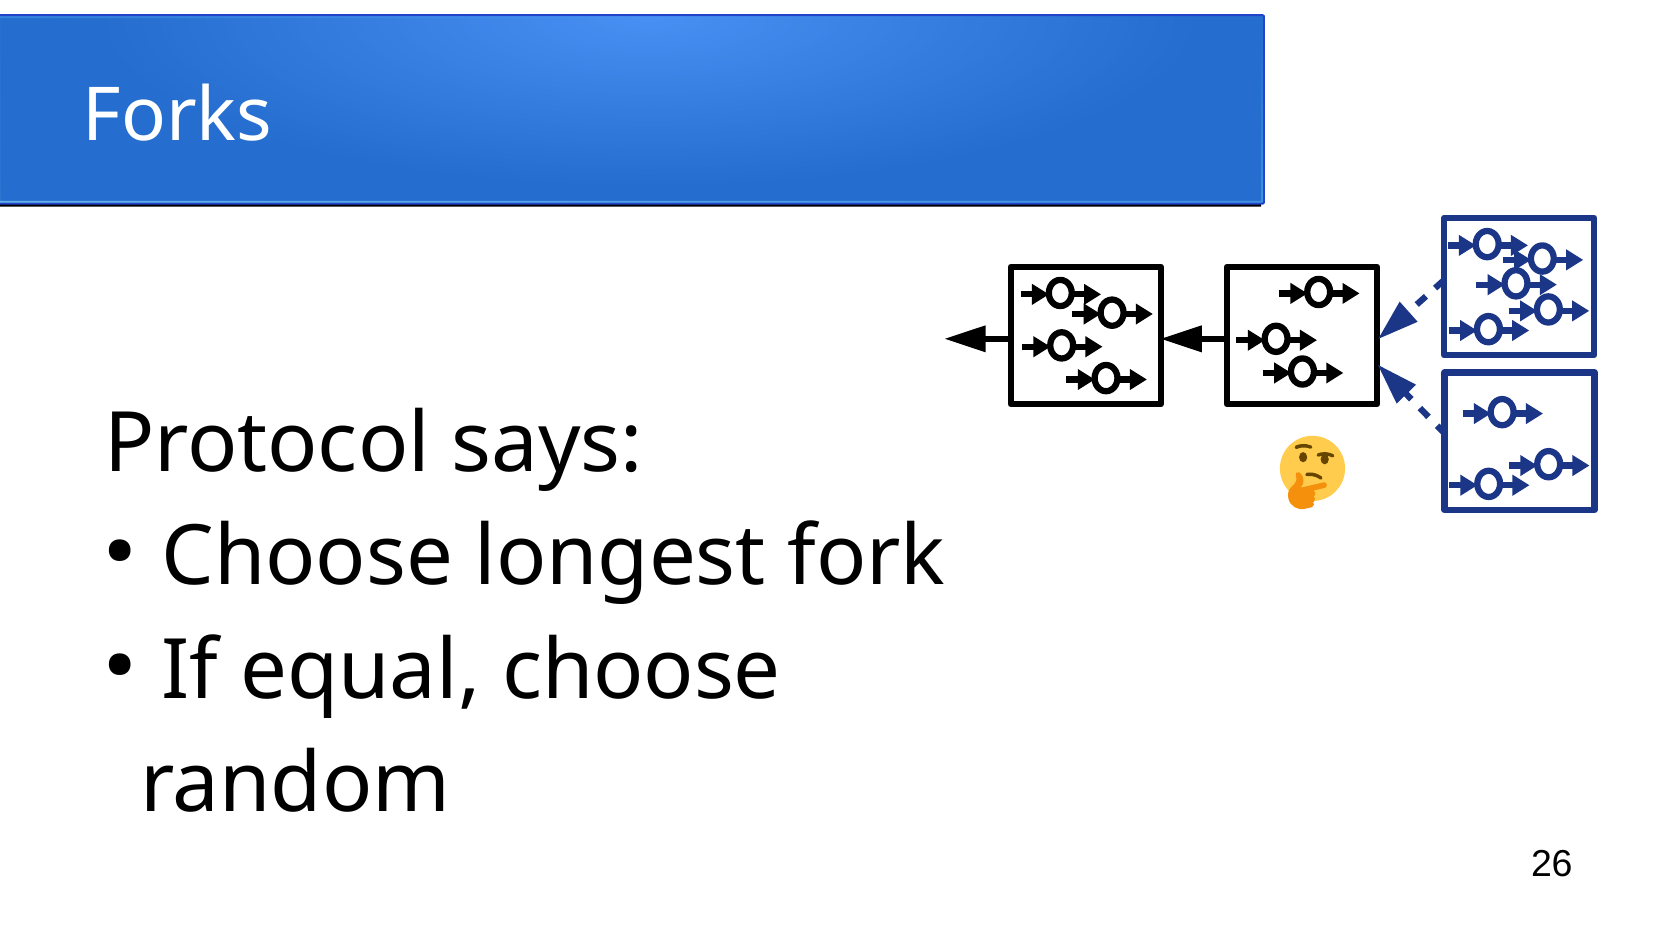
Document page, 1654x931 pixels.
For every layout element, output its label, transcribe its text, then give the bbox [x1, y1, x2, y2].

picture [1275, 435, 1351, 511]
title Forks [82, 35, 1235, 189]
text_box Protocol says: Choose longest fork If equal, choose random [90, 375, 1111, 751]
